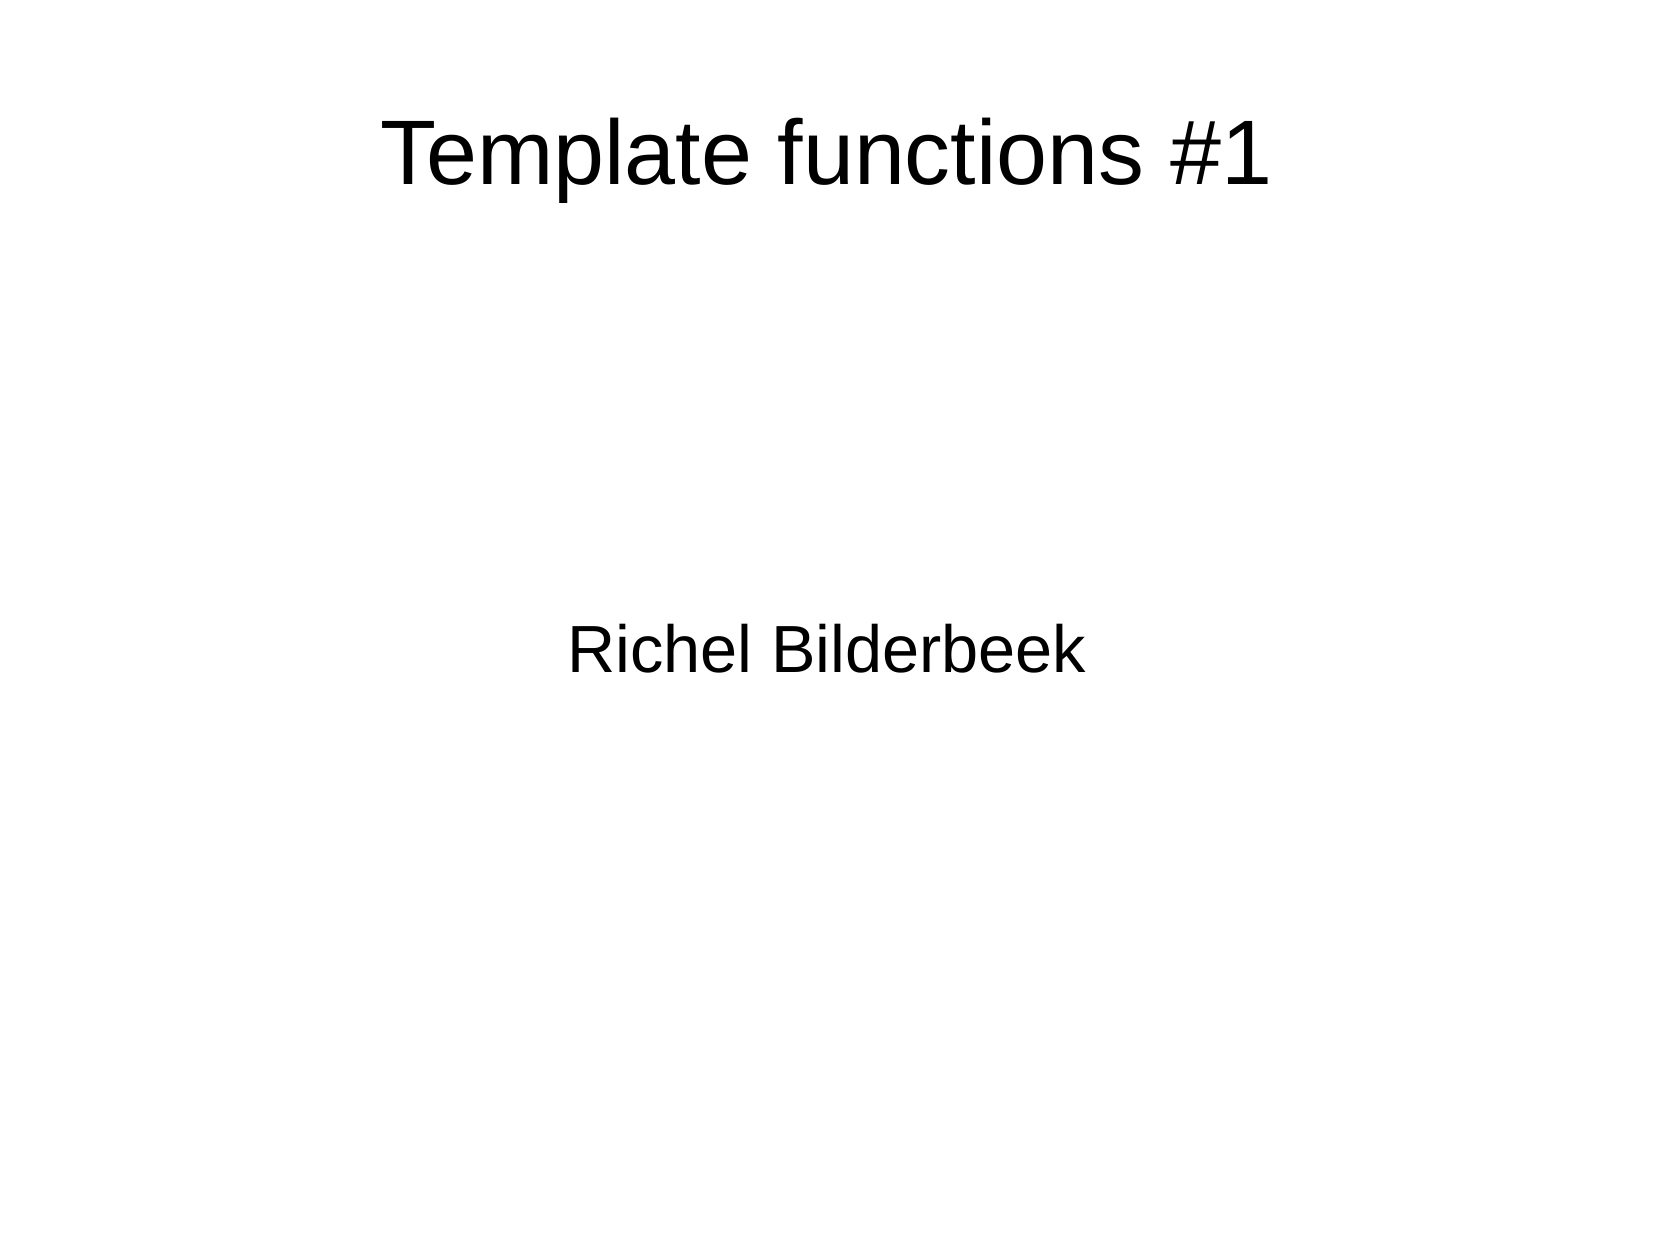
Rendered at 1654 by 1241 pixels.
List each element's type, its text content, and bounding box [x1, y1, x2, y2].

title Template functions #1 [82, 49, 1571, 257]
subtitle Richel Bilderbeek [82, 290, 1571, 1010]
